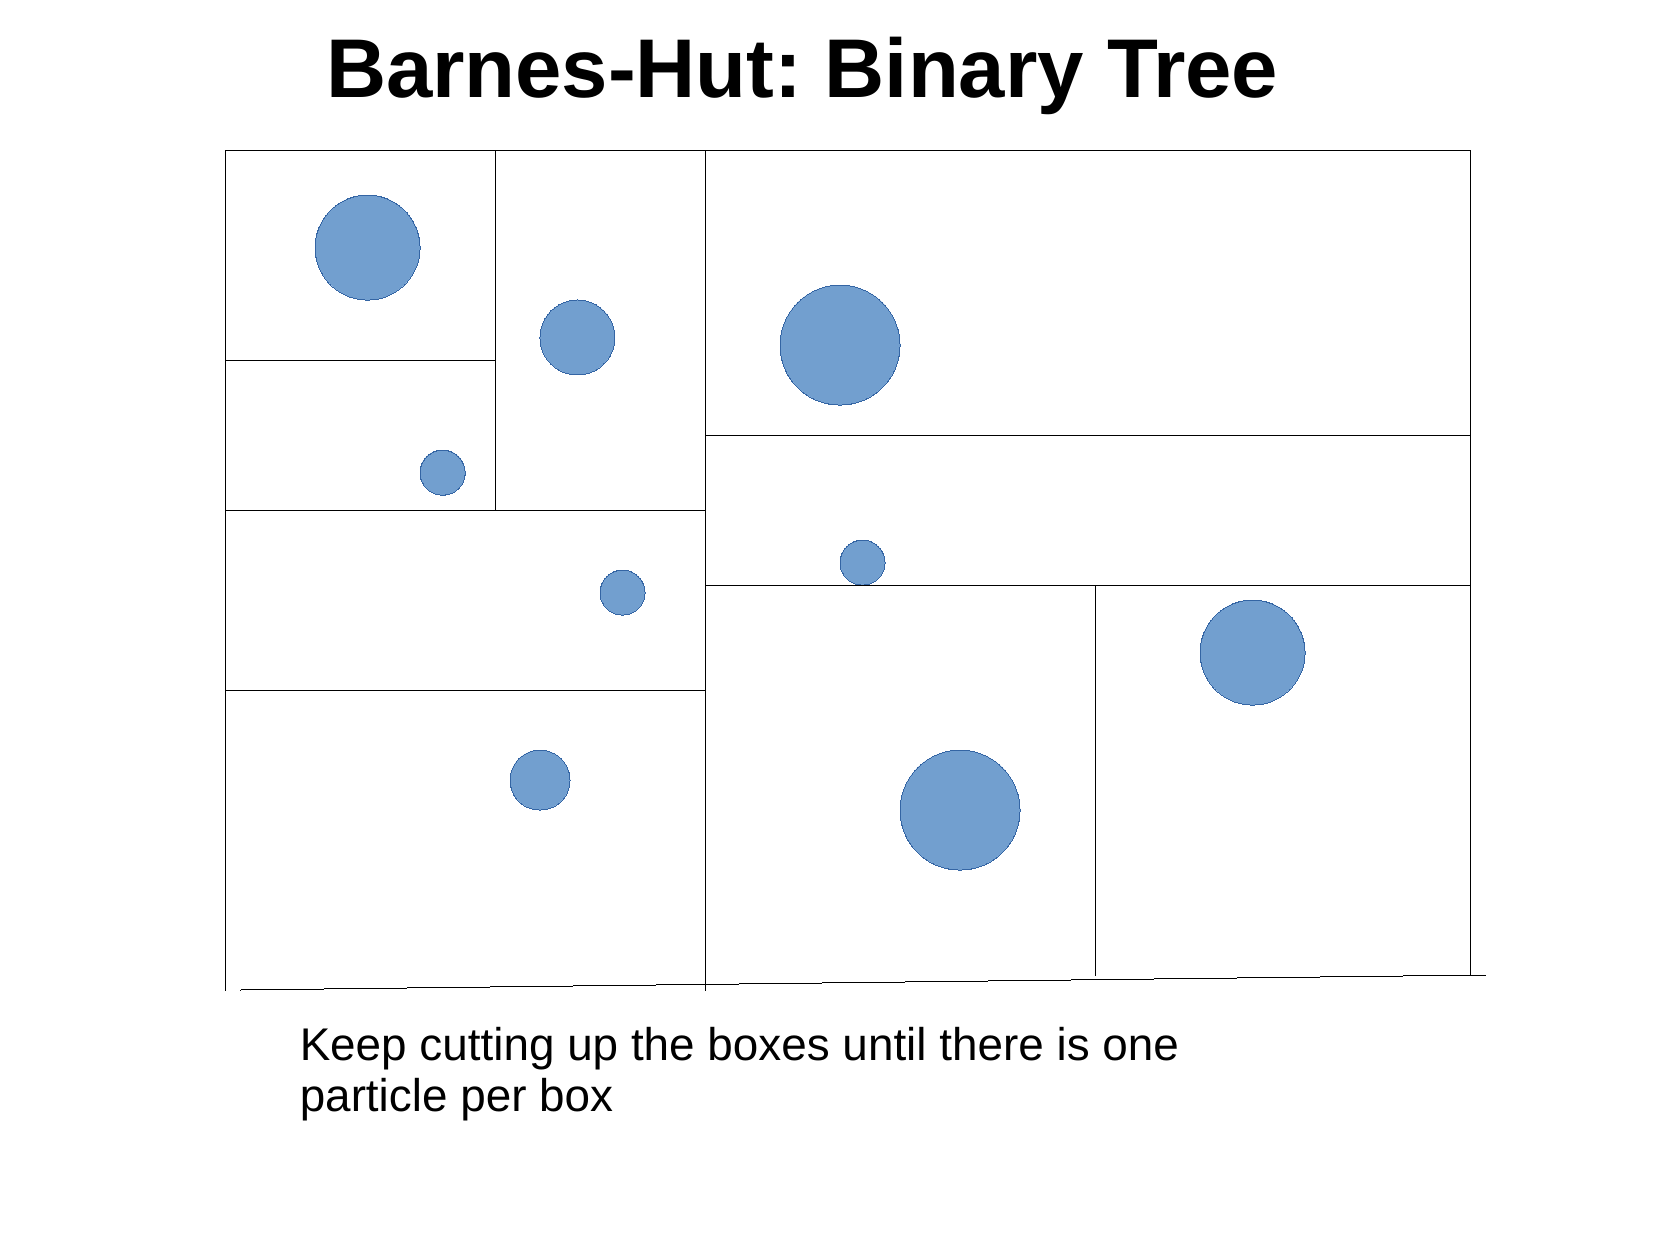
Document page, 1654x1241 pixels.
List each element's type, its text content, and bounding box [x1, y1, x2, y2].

text_box [780, 285, 901, 406]
text_box [539, 299, 615, 375]
text_box [600, 570, 646, 616]
text_box [510, 750, 571, 811]
text_box [315, 195, 421, 301]
text_box Barnes-Hut: Binary Tree [255, 15, 1351, 123]
text_box [900, 750, 1021, 871]
text_box [840, 540, 886, 585]
text_box Keep cutting up the boxes until there is one particle per box [285, 1011, 1276, 1129]
text_box [420, 450, 466, 496]
text_box [1200, 600, 1306, 706]
